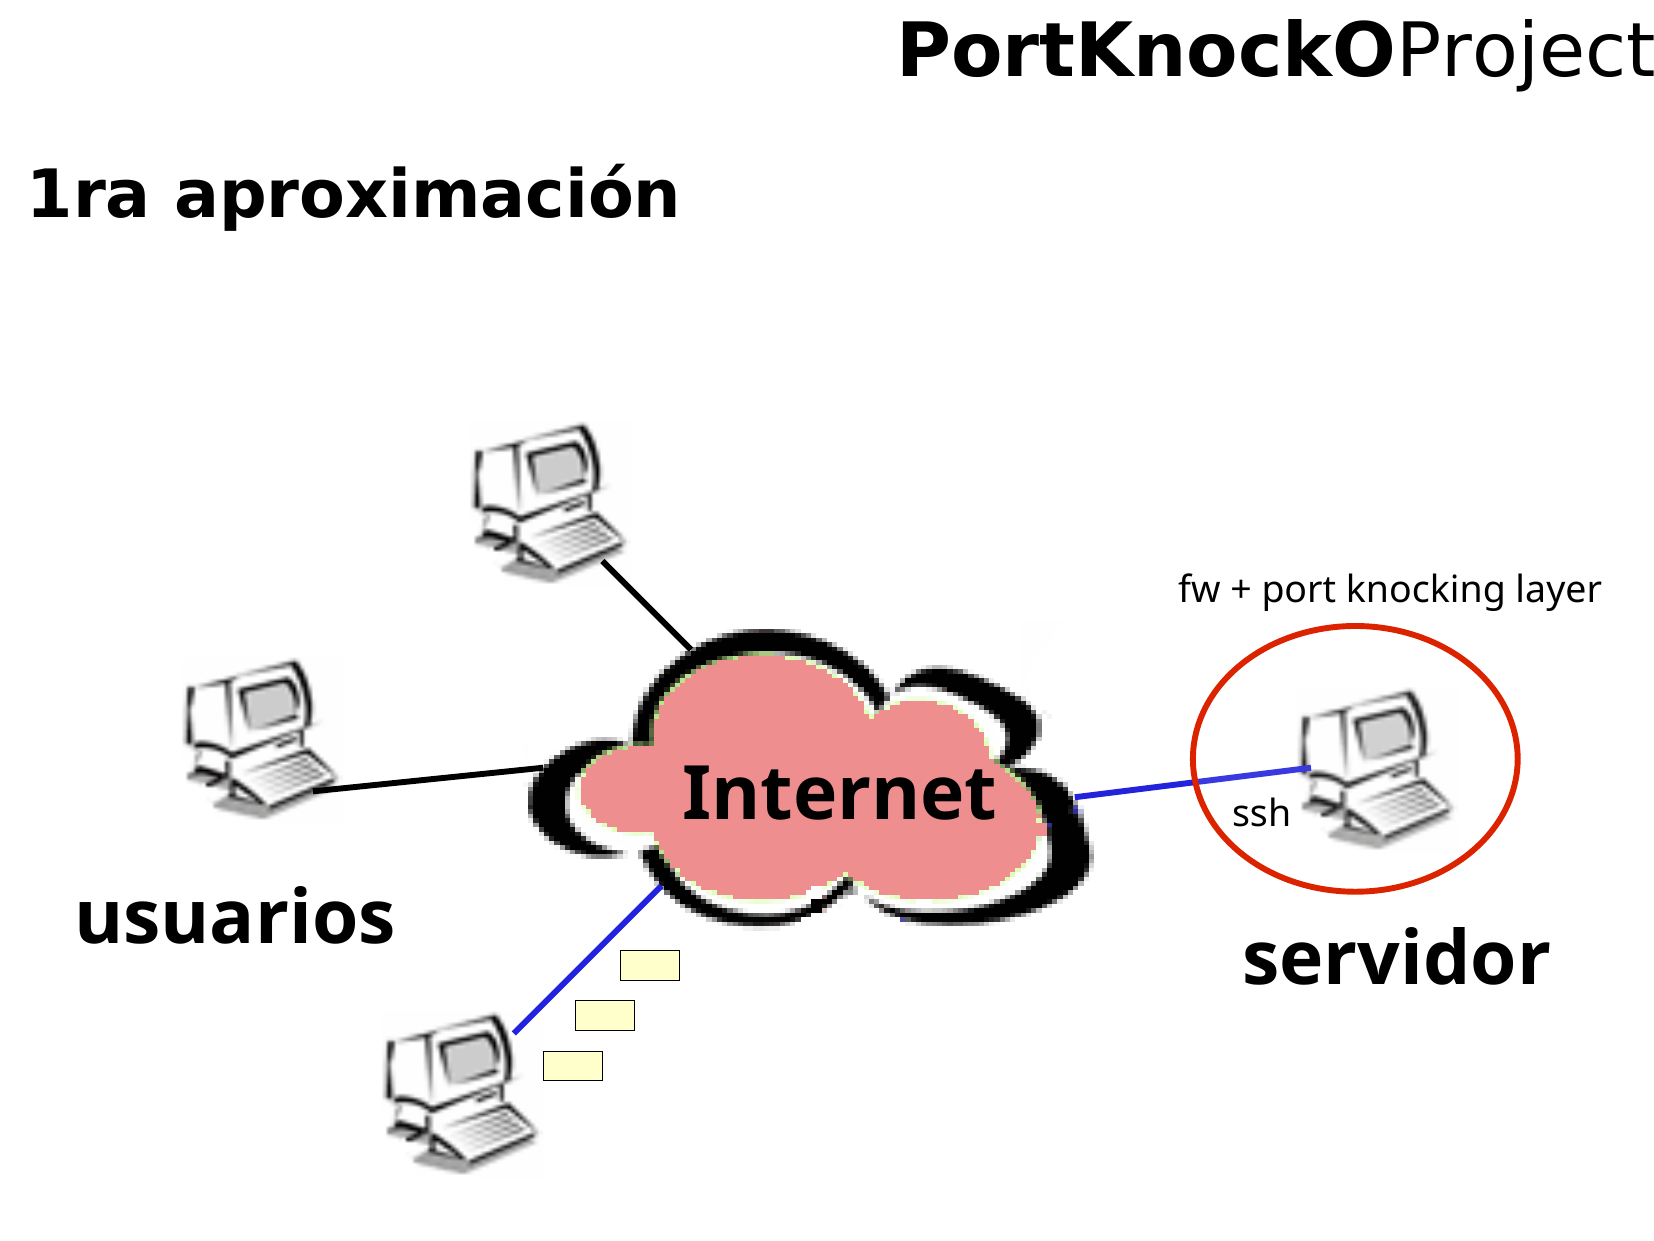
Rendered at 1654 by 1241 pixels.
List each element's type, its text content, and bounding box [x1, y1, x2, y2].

text_box Internet [667, 731, 972, 839]
text_box [575, 1000, 635, 1031]
picture [166, 649, 343, 827]
text_box [543, 1051, 603, 1081]
picture [454, 413, 631, 591]
picture [513, 620, 1105, 945]
text_box servidor [1227, 897, 1554, 1004]
text_box PortKnockOProject [881, 0, 1654, 103]
text_box [620, 950, 680, 981]
text_box [1192, 625, 1518, 892]
text_box 1ra aproximación [11, 147, 696, 241]
text_box usuarios [59, 856, 402, 964]
text_box fw + port knocking layer [1163, 555, 1588, 616]
text_box ssh [1217, 779, 1306, 840]
picture [366, 1003, 543, 1182]
